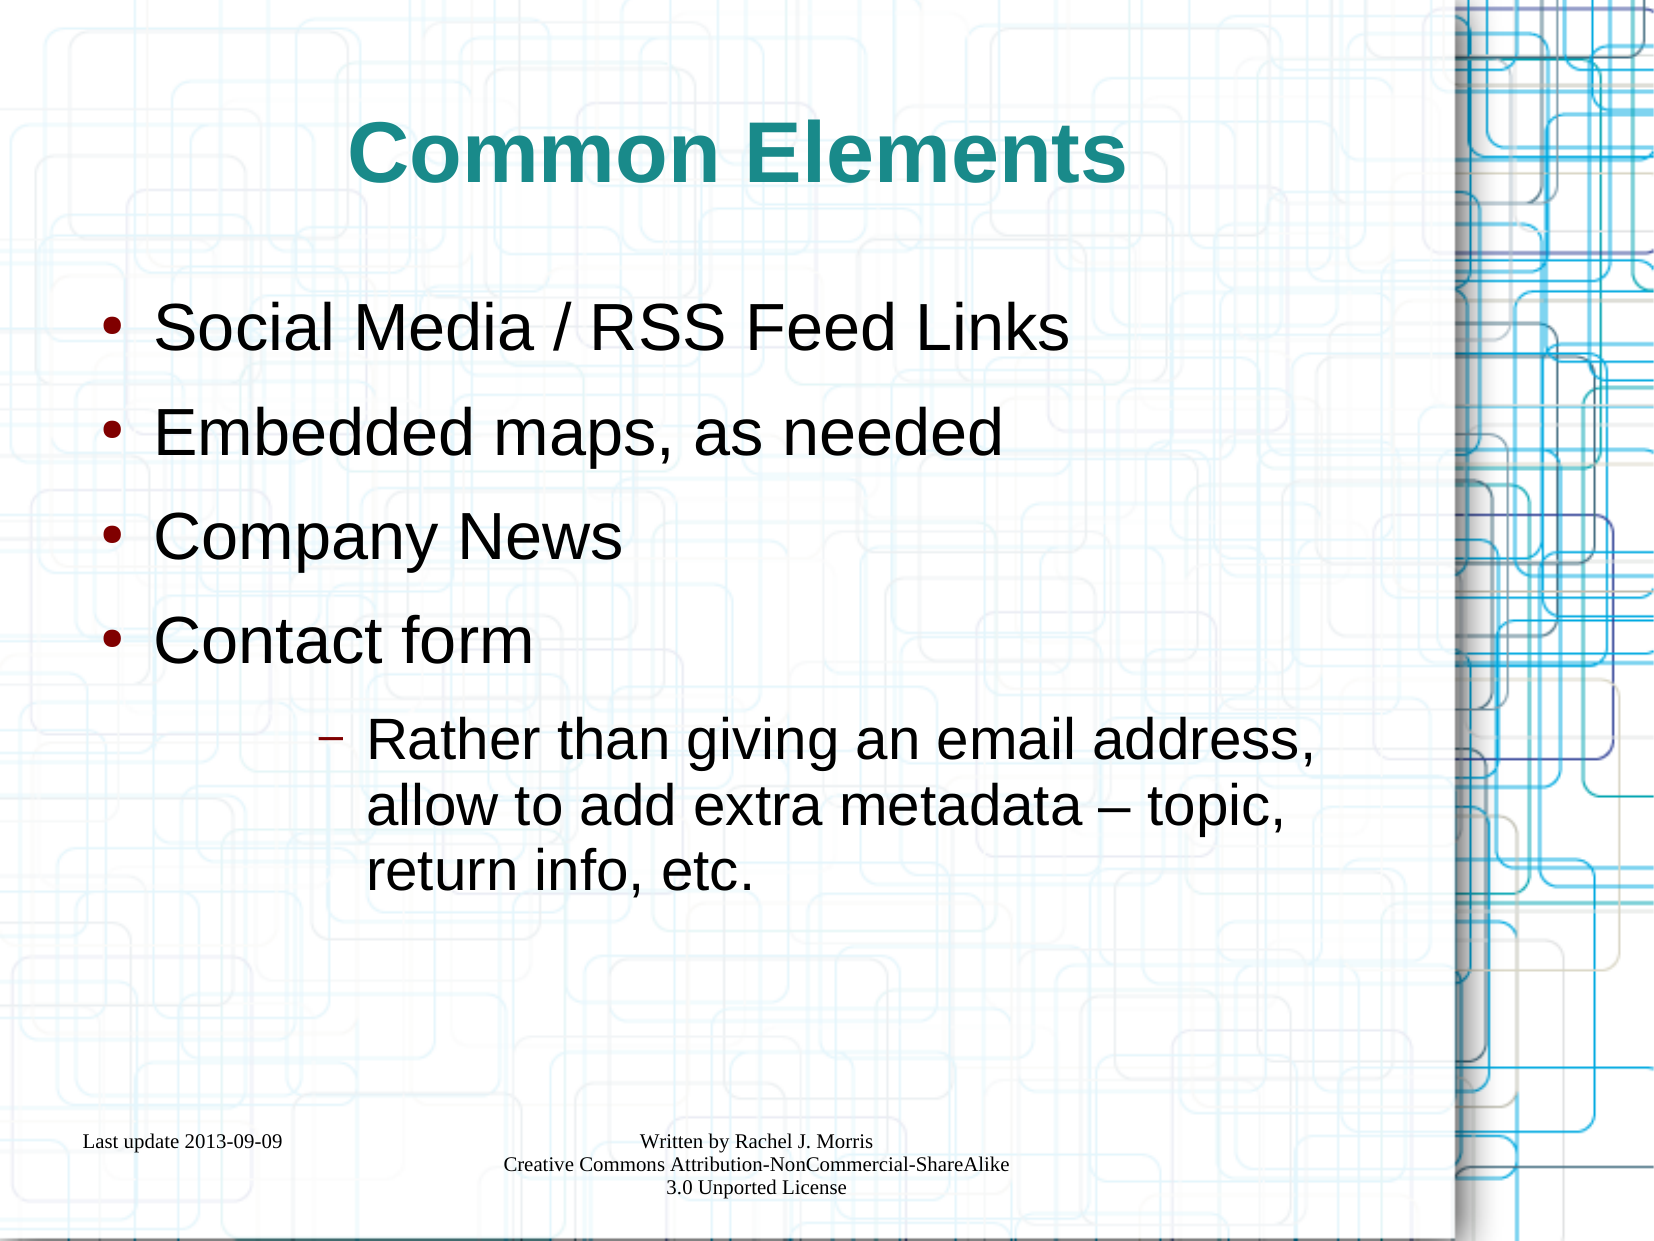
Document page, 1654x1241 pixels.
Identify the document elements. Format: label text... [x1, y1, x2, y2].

title Common Elements [59, 49, 1418, 257]
picture [0, 0, 1654, 1241]
list Social Media / RSS Feed Links Embedded maps, as needed Company News Contact form Rather than giving an email address, allow to add extra metadata – topic, return info, etc. [82, 290, 1418, 1010]
